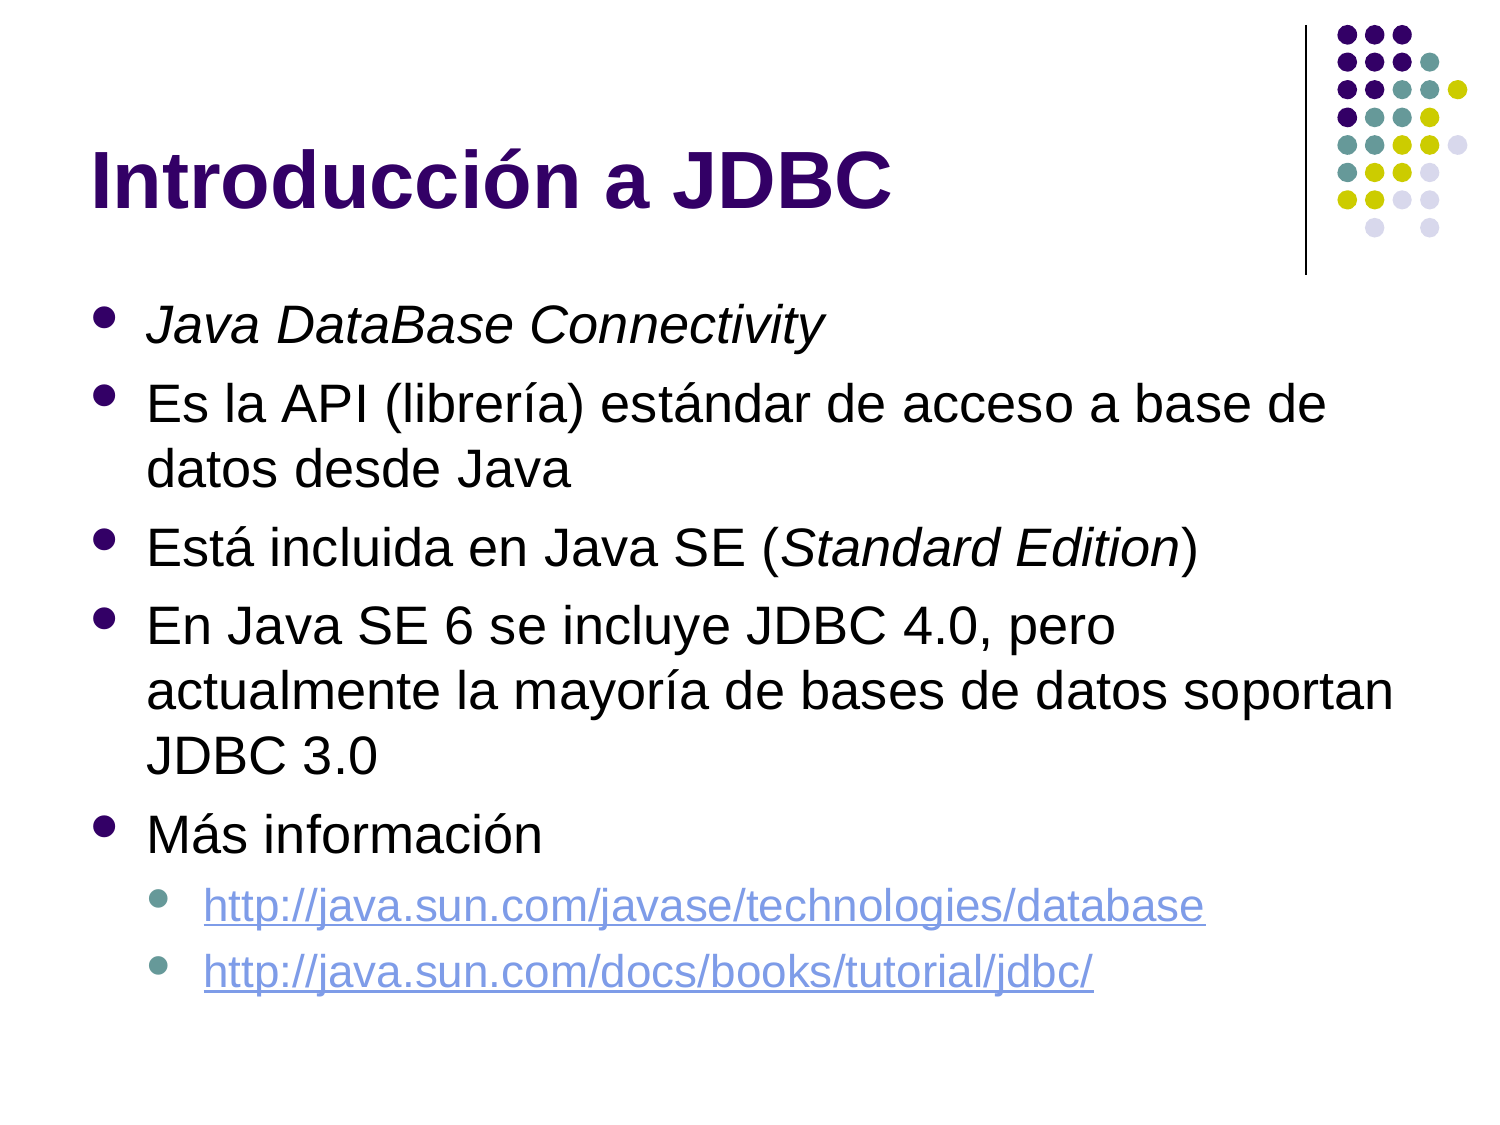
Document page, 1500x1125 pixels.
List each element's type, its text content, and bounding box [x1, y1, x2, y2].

list Java DataBase Connectivity Es la API (librería) estándar de acceso a base de datos desde Java Está incluida en Java SE (Standard Edition) En Java SE 6 se incluye JDBC 4.0, pero actualmente la mayoría de bases de datos soportan JDBC 3.0 Más información http://java.sun.com/javase/technologies/database http://java.sun.com/docs/books/tutorial/jdbc/ [75, 282, 1426, 1006]
title Introducción a JDBC [74, 20, 1313, 233]
